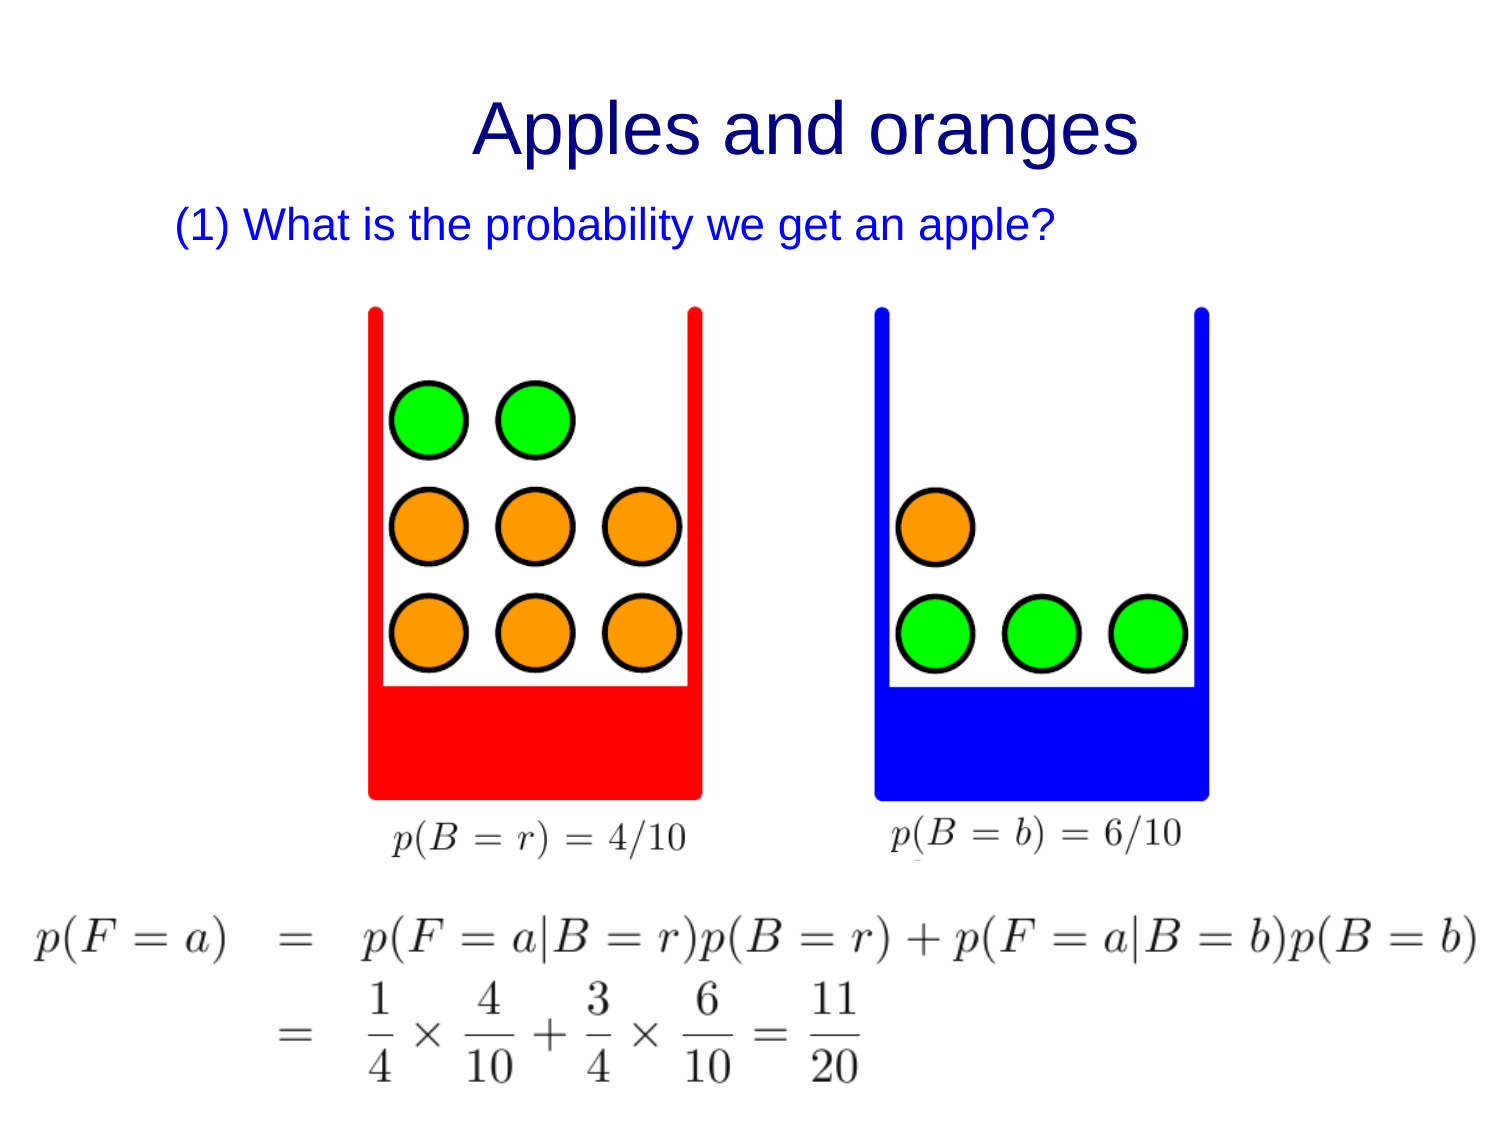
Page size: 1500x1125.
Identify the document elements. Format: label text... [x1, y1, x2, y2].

list (1) What is the probability we get an apple? [37, 187, 1500, 1125]
picture [367, 305, 705, 804]
picture [891, 812, 1183, 861]
picture [17, 886, 1493, 1093]
title Apples and oranges [149, 65, 1463, 179]
picture [389, 813, 690, 861]
picture [871, 303, 1213, 805]
